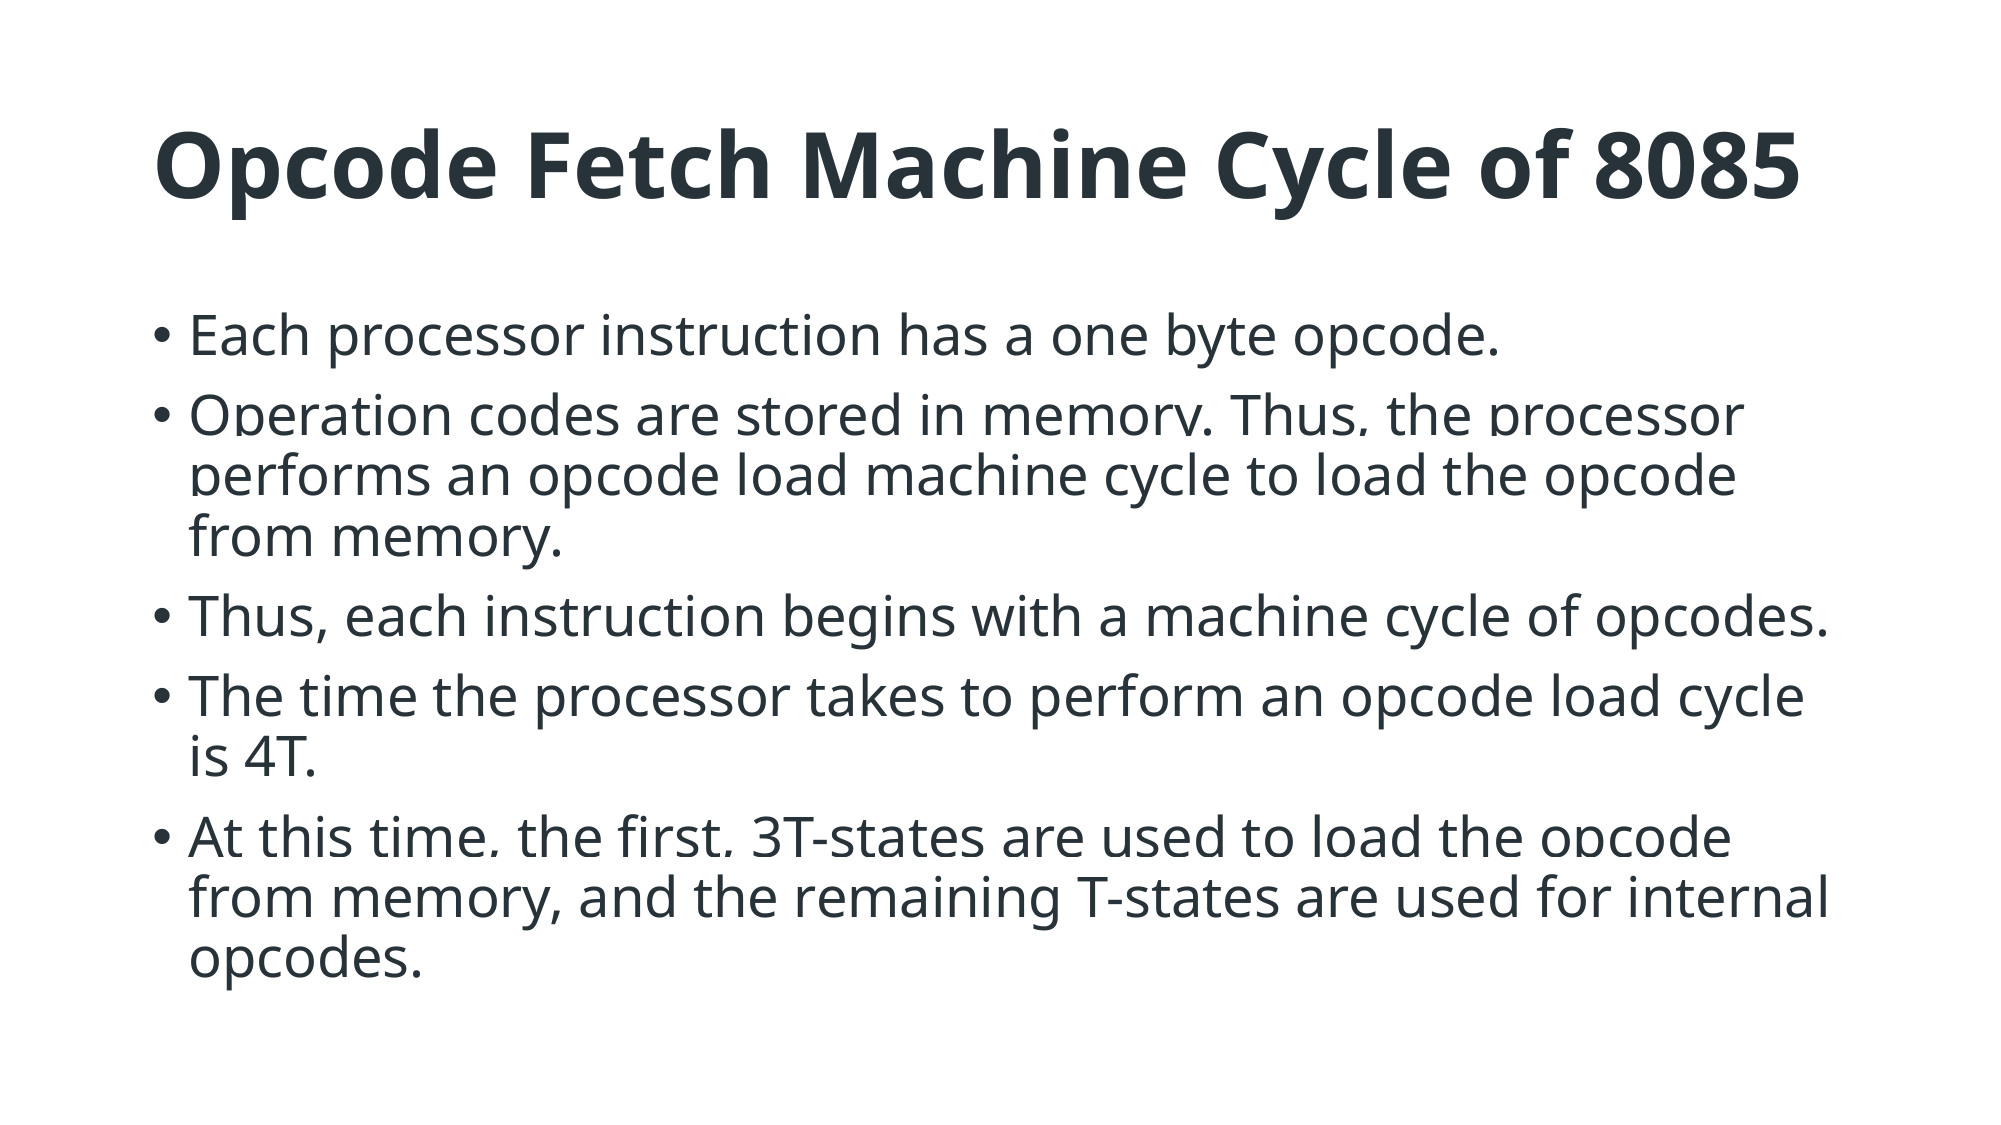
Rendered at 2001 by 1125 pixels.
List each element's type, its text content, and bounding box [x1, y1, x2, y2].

title Opcode Fetch Machine Cycle of 8085 [137, 59, 1863, 278]
list Each processor instruction has a one byte opcode. Operation codes are stored in memory. Thus, the processor performs an opcode load machine cycle to load the opcode from memory. Thus, each instruction begins with a machine cycle of opcodes. The time the processor takes to perform an opcode load cycle is 4T. At this time, the first, 3T-states are used to load the opcode from memory, and the remaining T-states are used for internal opcodes. [137, 299, 1863, 1014]
